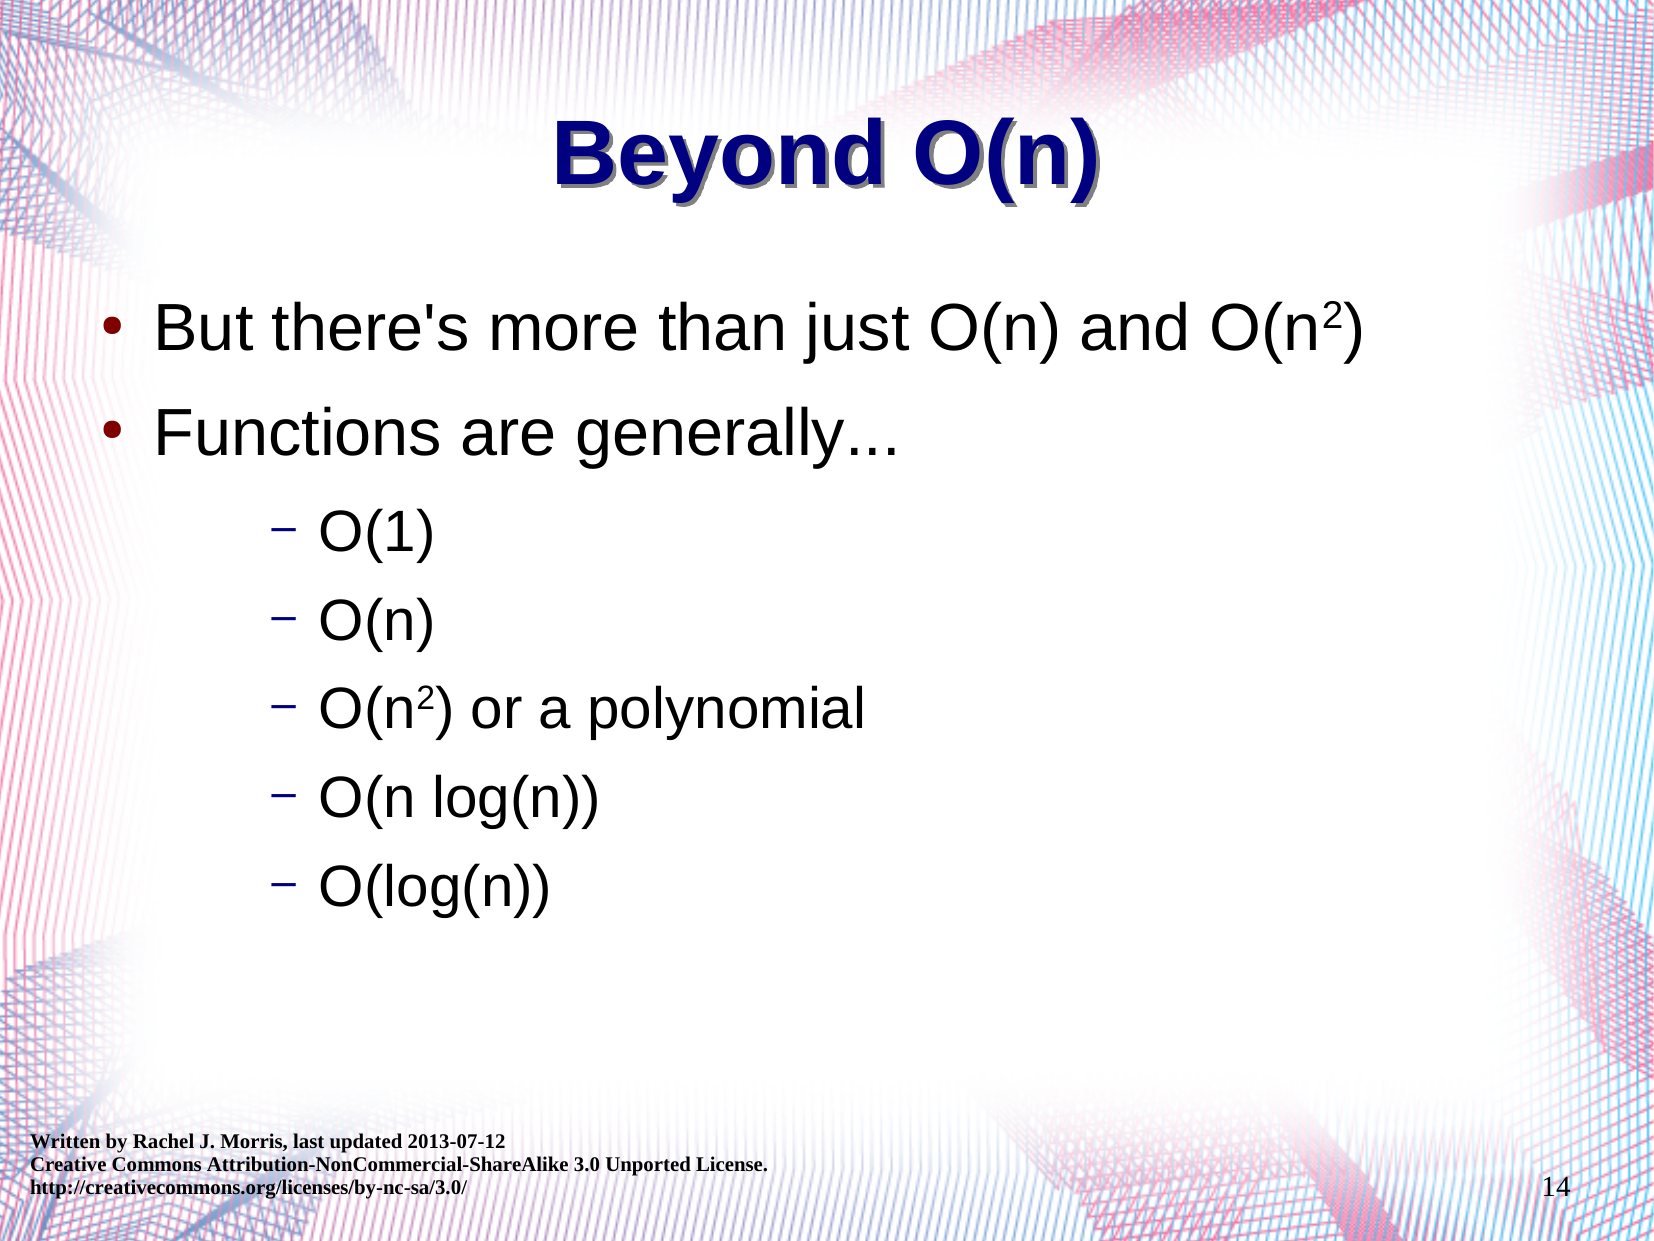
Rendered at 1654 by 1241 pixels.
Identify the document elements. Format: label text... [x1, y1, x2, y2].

list But there's more than just O(n) and O(n2) Functions are generally... O(1) O(n) O(n2) or a polynomial O(n log(n)) O(log(n)) [82, 290, 1571, 1010]
title Beyond O(n) [82, 49, 1571, 257]
picture [0, 0, 1654, 1241]
